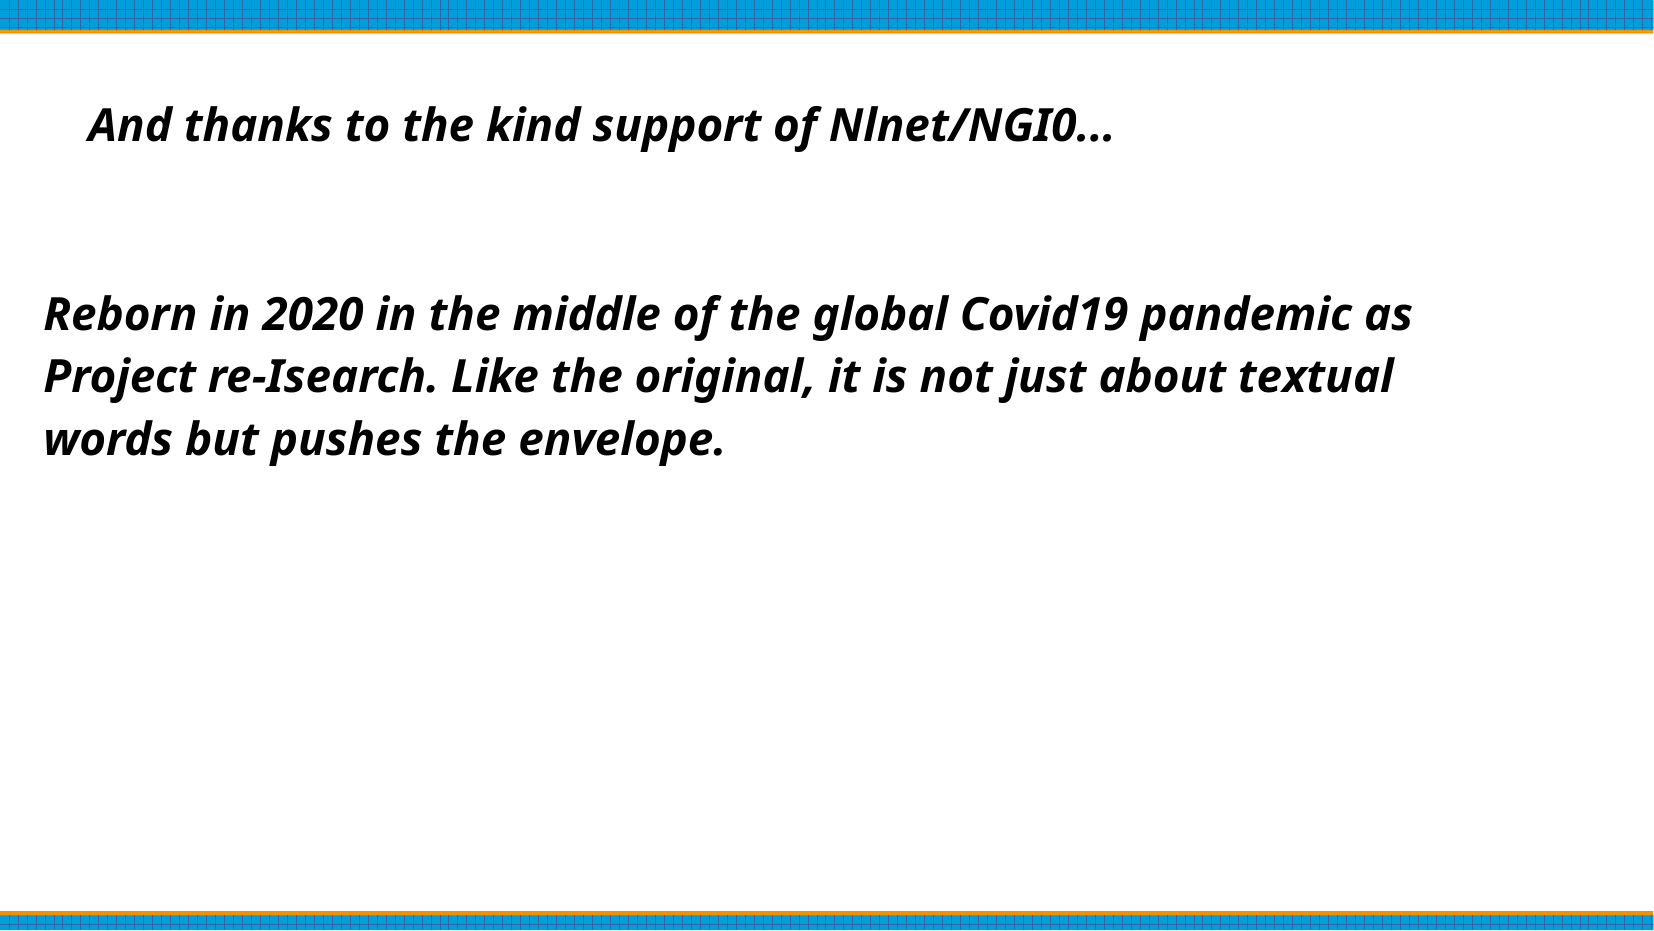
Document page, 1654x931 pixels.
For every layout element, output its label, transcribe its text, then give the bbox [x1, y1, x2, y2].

subtitle [82, 103, 1571, 824]
text_box Reborn in 2020 in the middle of the global Covid19 pandemic as Project re-Isearch. Like the original, it is not just about textual words but pushes the envelope. [37, 275, 1538, 663]
text_box And thanks to the kind support of Nlnet/NGI0... [82, 86, 1123, 162]
